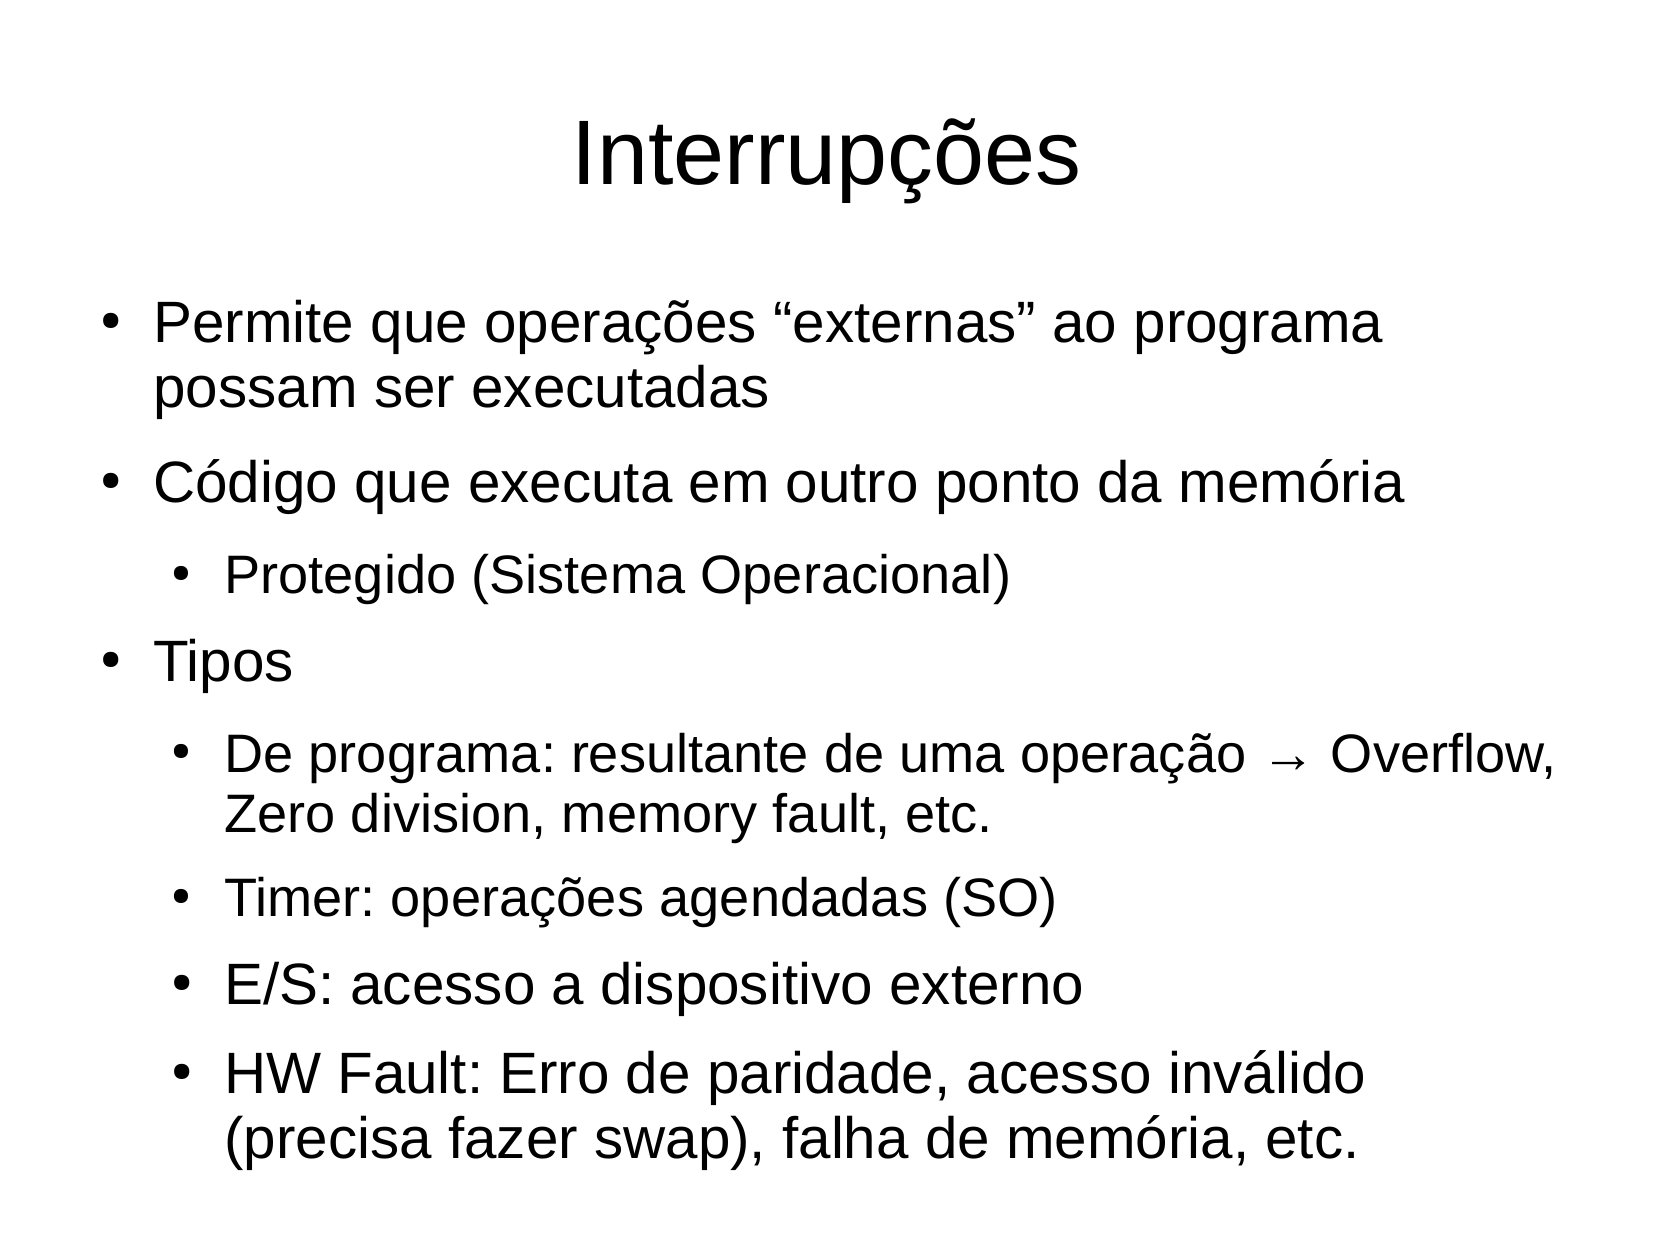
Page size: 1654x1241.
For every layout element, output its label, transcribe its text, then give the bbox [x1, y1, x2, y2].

list Permite que operações “externas” ao programa possam ser executadas Código que executa em outro ponto da memória Protegido (Sistema Operacional) Tipos De programa: resultante de uma operação → Overflow, Zero division, memory fault, etc. Timer: operações agendadas (SO) E/S: acesso a dispositivo externo HW Fault: Erro de paridade, acesso inválido (precisa fazer swap), falha de memória, etc. [82, 290, 1571, 1171]
title Interrupções [82, 49, 1571, 257]
